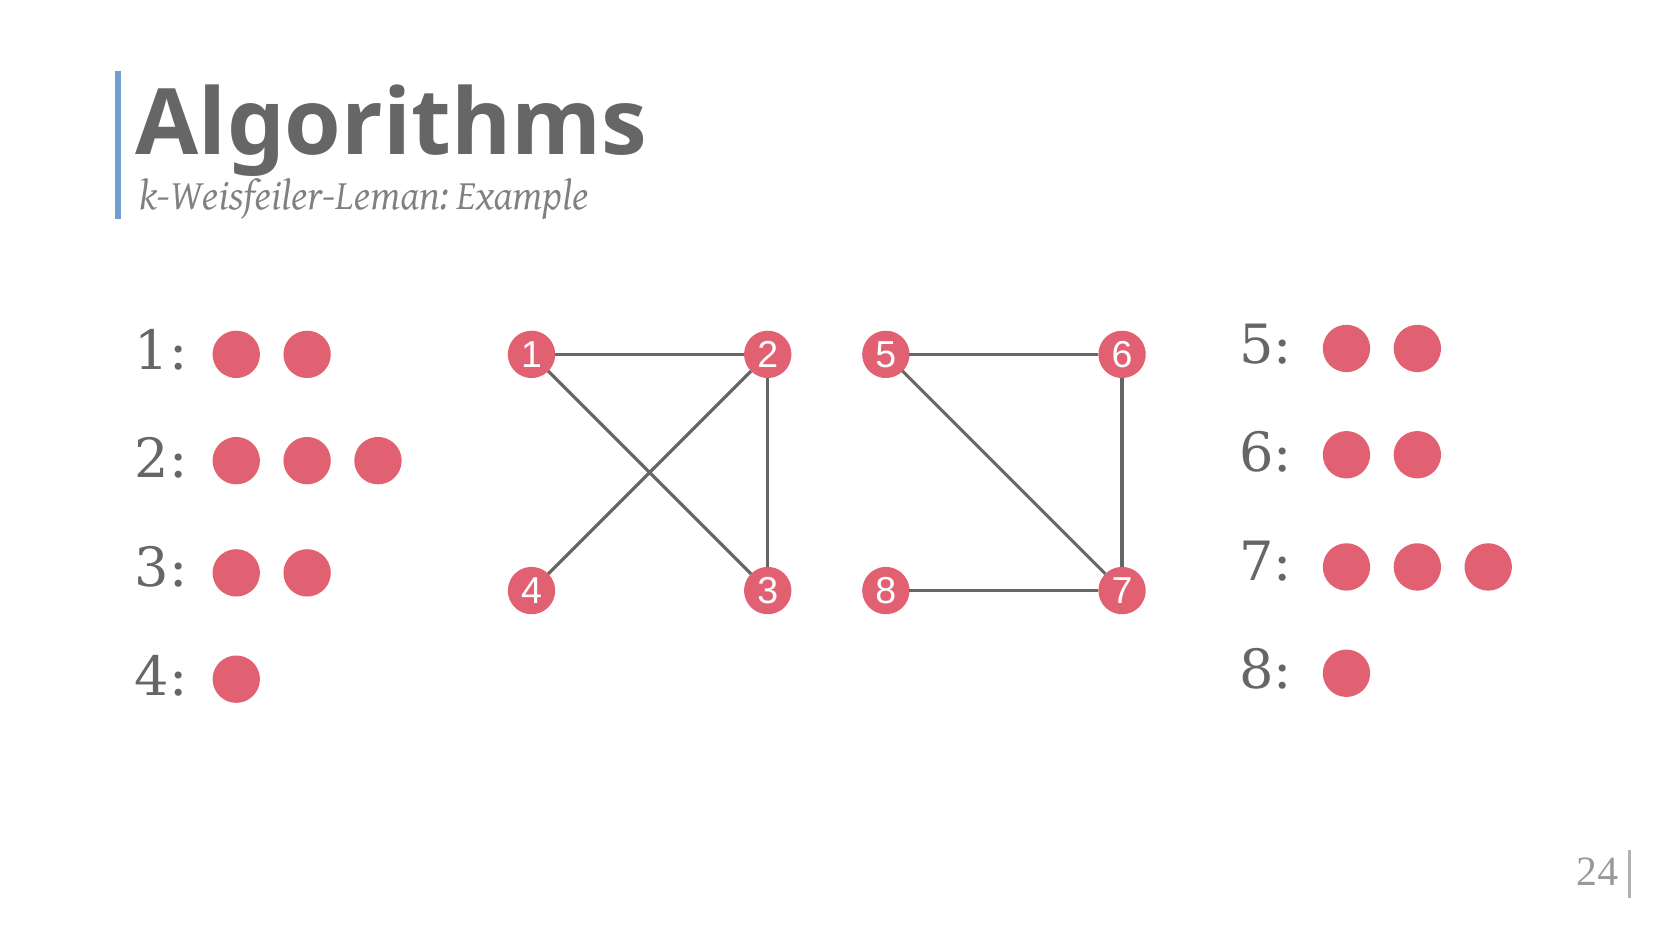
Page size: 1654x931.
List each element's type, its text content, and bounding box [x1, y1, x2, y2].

text_box [283, 549, 331, 597]
text_box 4 [507, 566, 556, 615]
text_box [1464, 543, 1512, 591]
text_box [1322, 543, 1371, 591]
text_box 1 [507, 330, 556, 379]
text_box 2 [744, 330, 792, 378]
text_box [212, 655, 260, 703]
text_box 5: 6: 7: 8: [1224, 312, 1329, 709]
text_box [1322, 324, 1371, 373]
text_box [1393, 324, 1442, 373]
text_box [354, 437, 402, 485]
title Algorithms [135, 60, 1601, 178]
text_box [212, 437, 260, 485]
text_box [1322, 649, 1371, 697]
text_box 3 [744, 567, 792, 615]
text_box k-Weisfeiler-Leman: Example [124, 165, 721, 229]
text_box 5 [862, 330, 910, 379]
text_box [1393, 431, 1442, 479]
text_box 6 [1098, 330, 1146, 378]
text_box [283, 330, 331, 379]
text_box [1322, 431, 1371, 479]
text_box 8 [862, 566, 910, 615]
text_box [212, 330, 260, 379]
text_box [283, 437, 331, 485]
text_box 7 [1098, 567, 1146, 615]
text_box [212, 549, 260, 597]
text_box 1: 2: 3: 4: [120, 318, 225, 715]
text_box [1393, 543, 1442, 591]
